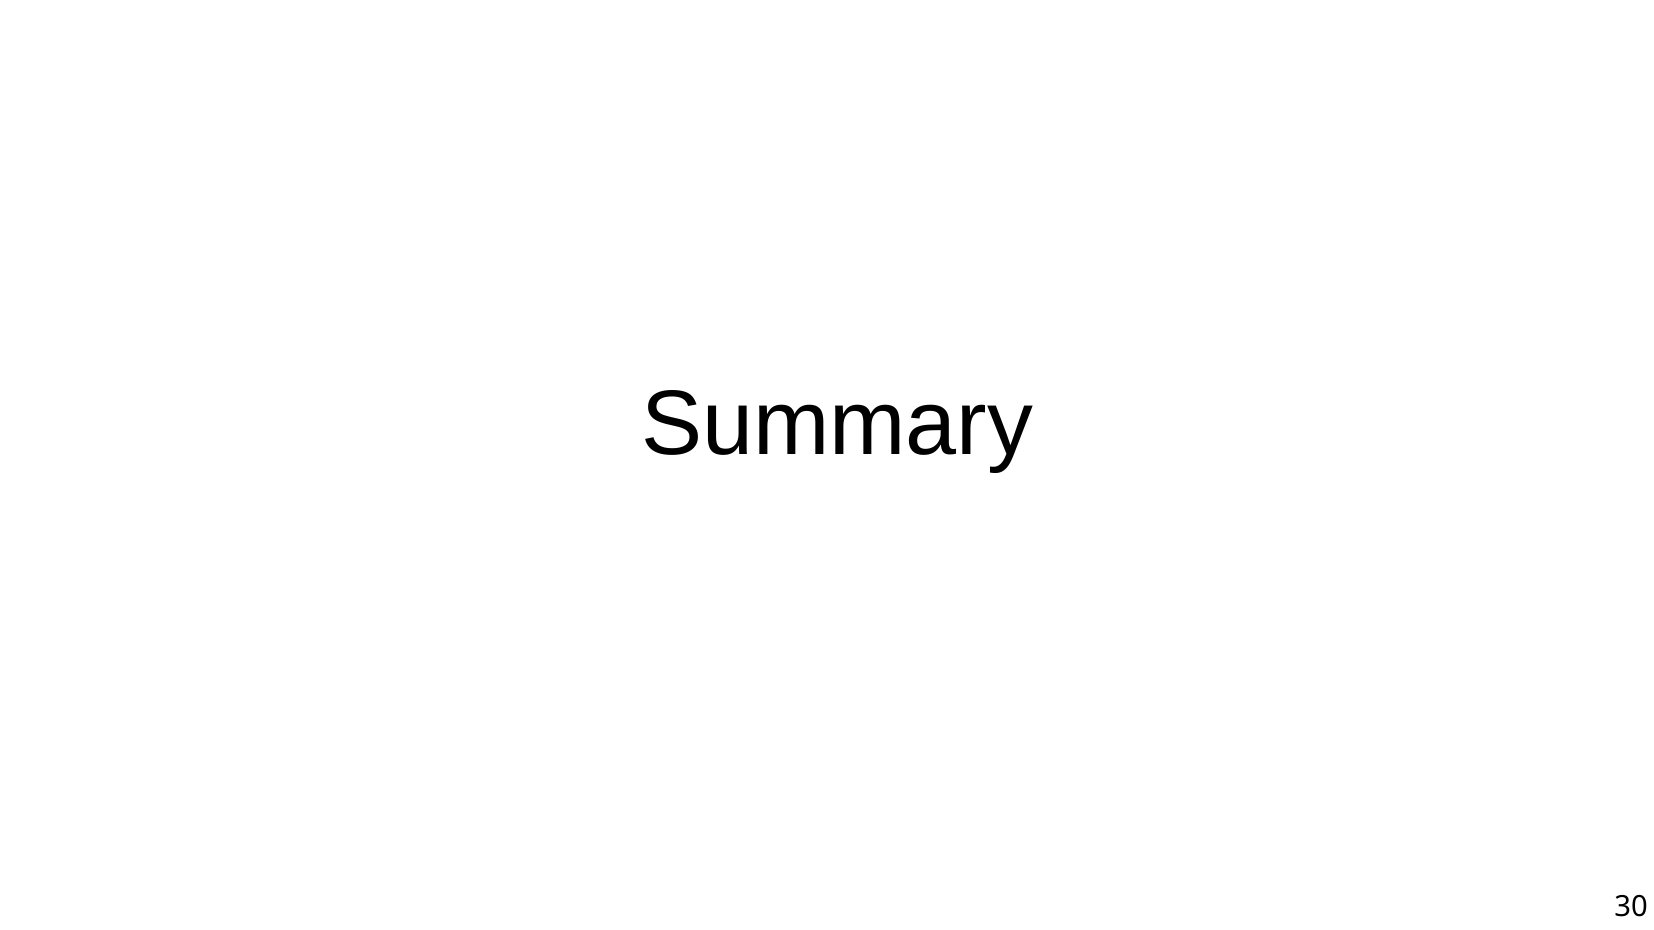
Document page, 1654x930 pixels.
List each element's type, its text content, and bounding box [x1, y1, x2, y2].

title Summary [93, 344, 1582, 501]
